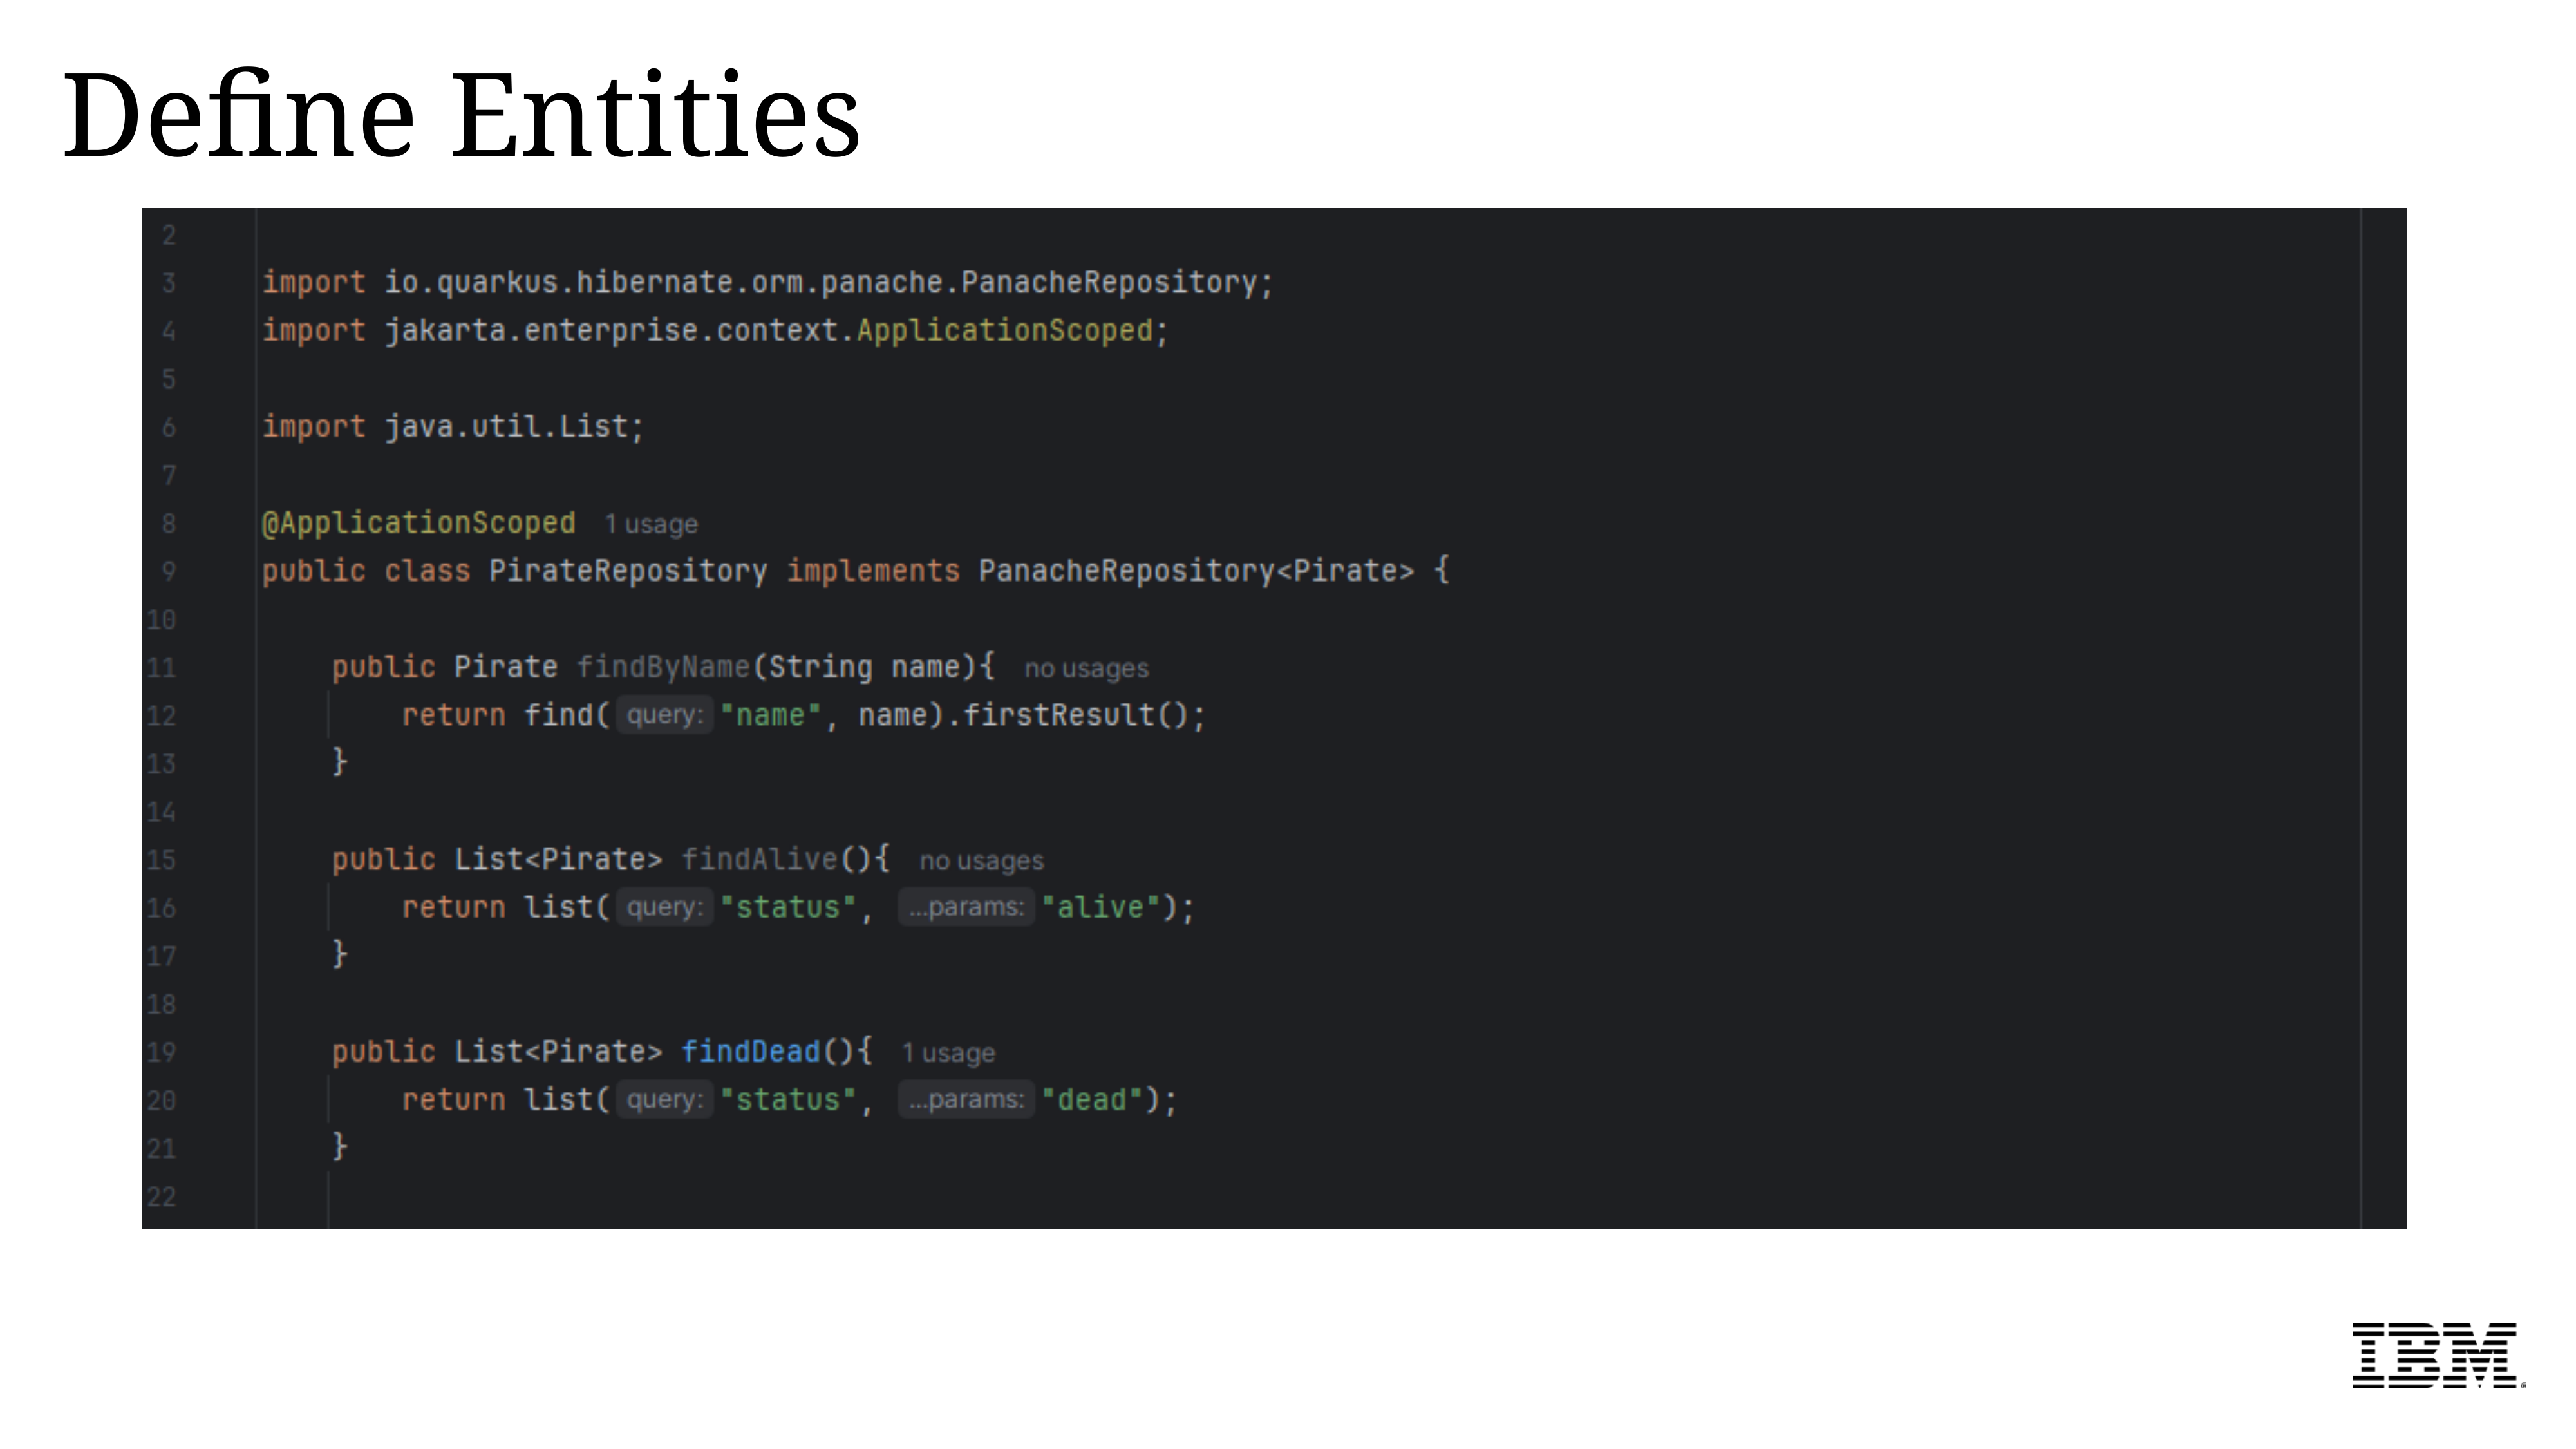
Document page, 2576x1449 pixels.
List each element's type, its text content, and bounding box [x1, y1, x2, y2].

picture [142, 208, 2407, 1229]
title Define Entities [127, 41, 1832, 212]
